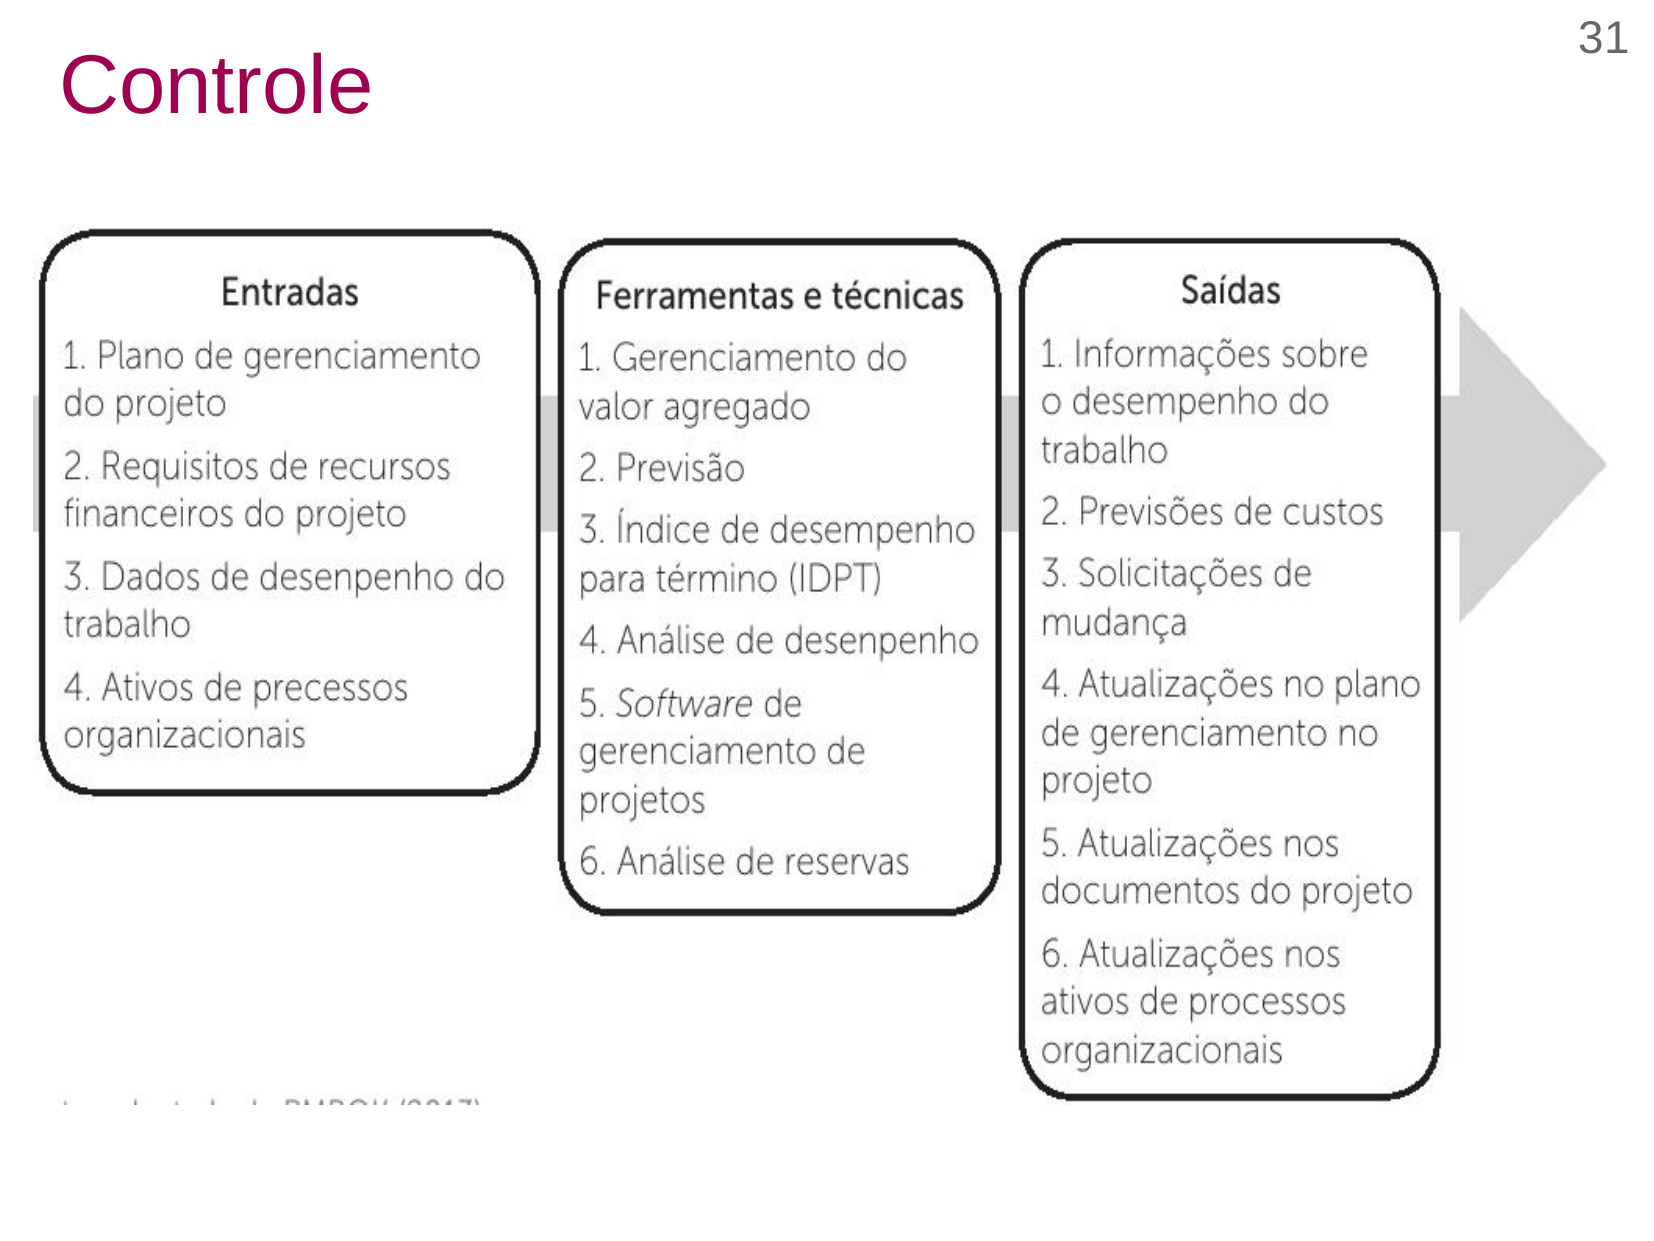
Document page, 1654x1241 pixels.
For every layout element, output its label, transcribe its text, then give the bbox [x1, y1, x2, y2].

picture [33, 224, 1613, 1105]
title Controle [59, 29, 1595, 148]
